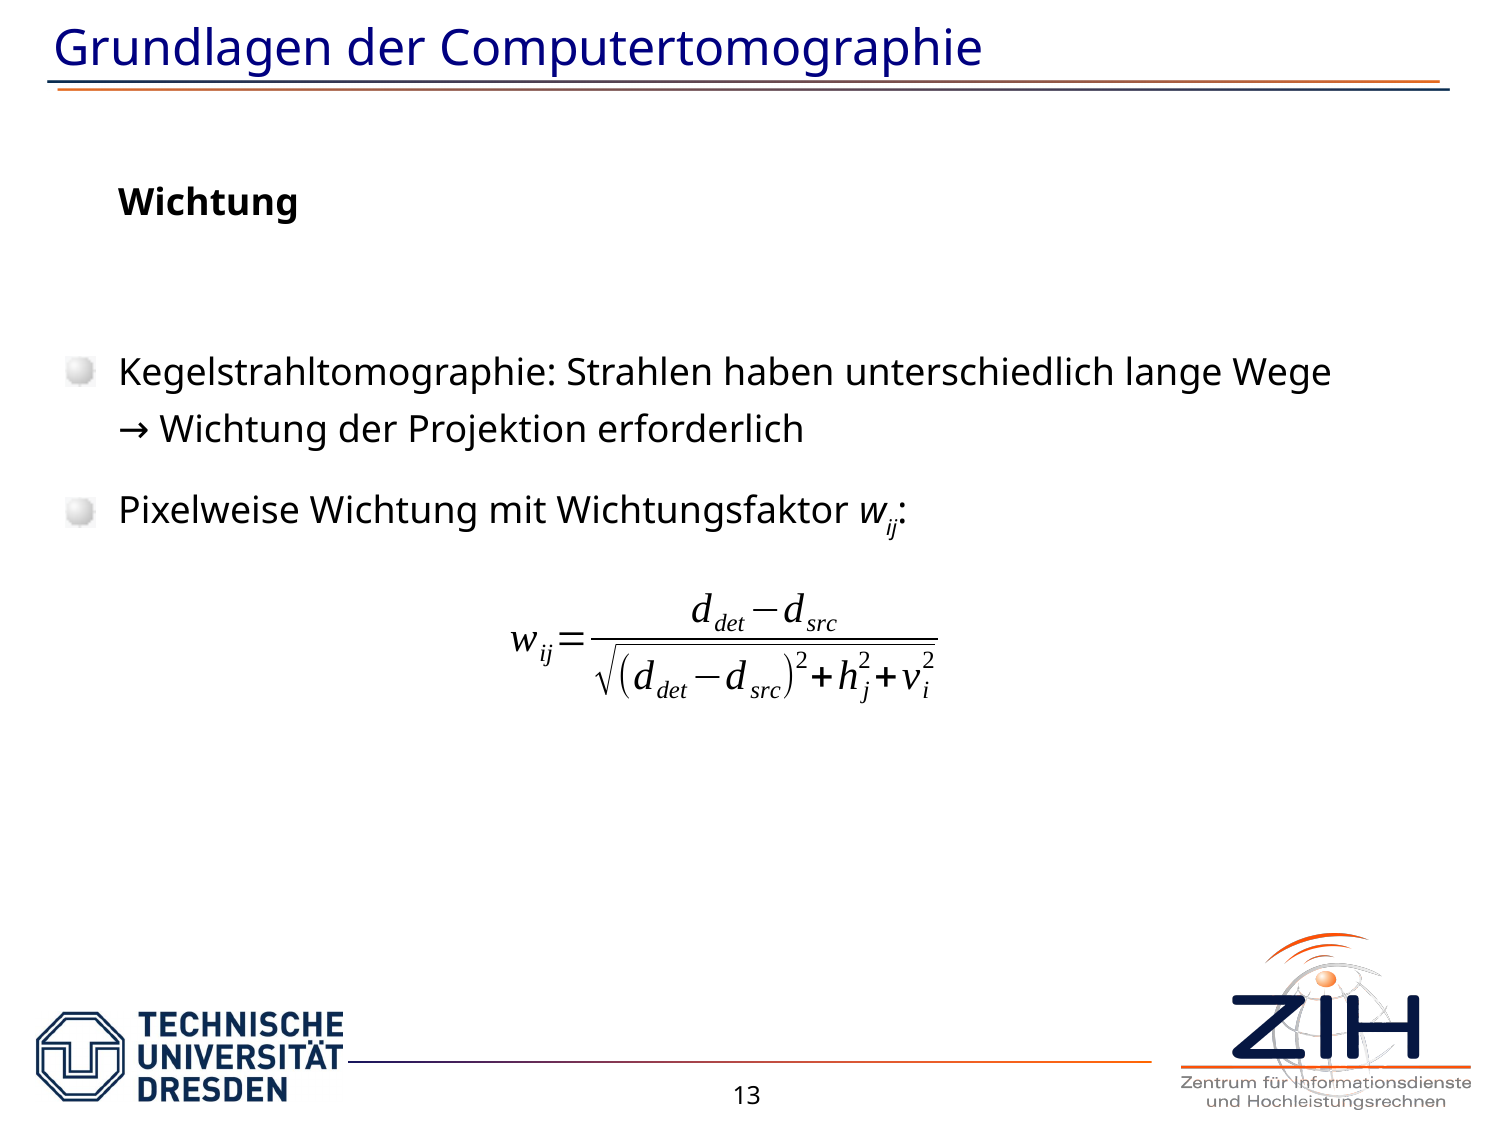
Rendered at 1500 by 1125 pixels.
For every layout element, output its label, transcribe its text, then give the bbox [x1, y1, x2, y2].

chart [501, 584, 946, 705]
picture [1181, 933, 1471, 1110]
list Wichtung Kegelstrahltomographie: Strahlen haben unterschiedlich lange Wege → Wichtung der Projektion erforderlich Pixelweise Wichtung mit Wichtungsfaktor wij: [29, 118, 1418, 771]
picture [35, 1011, 343, 1102]
picture [47, 80, 1450, 91]
title Grundlagen der Computertomographie [53, 12, 1453, 81]
